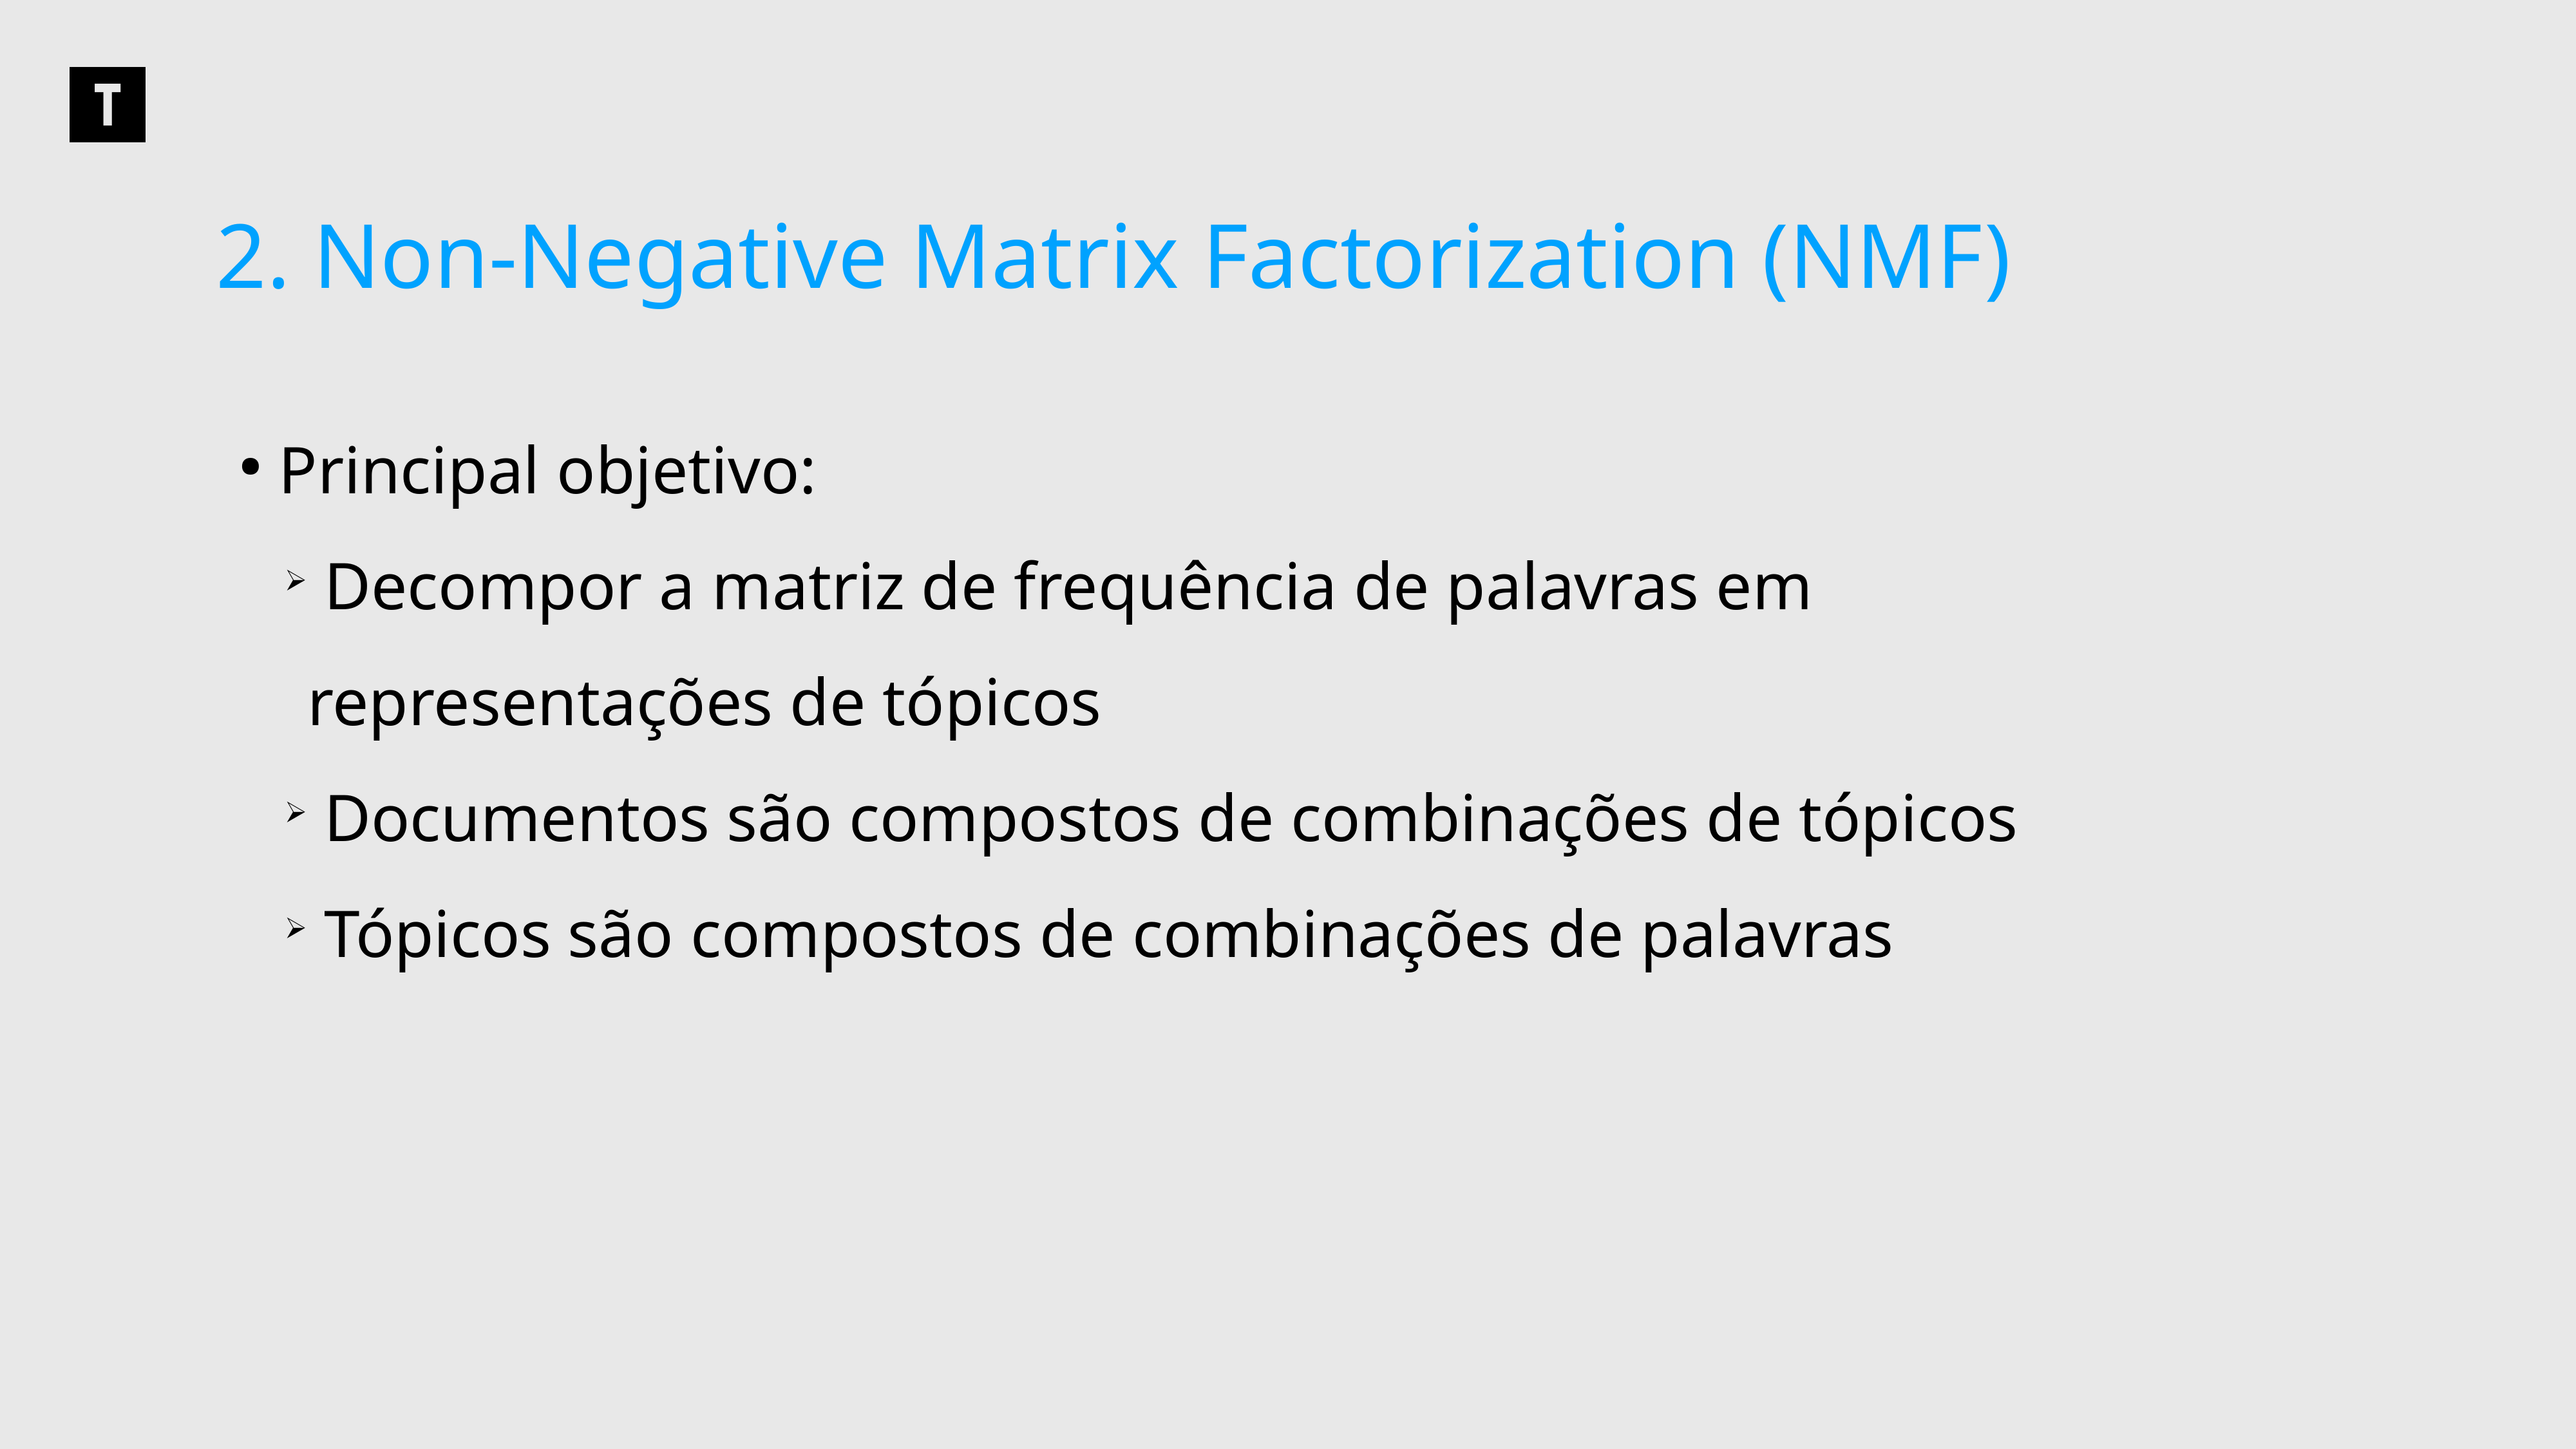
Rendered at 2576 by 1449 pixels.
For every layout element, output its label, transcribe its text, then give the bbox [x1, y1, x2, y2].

text_box 2. Non-Negative Matrix Factorization (NMF) [211, 194, 2267, 312]
text_box Principal objetivo: Decompor a matriz de frequência de palavras em representações de tópicos Documentos são compostos de combinações de tópicos Tópicos são compostos de combinações de palavras [211, 385, 2199, 589]
picture [70, 67, 146, 142]
